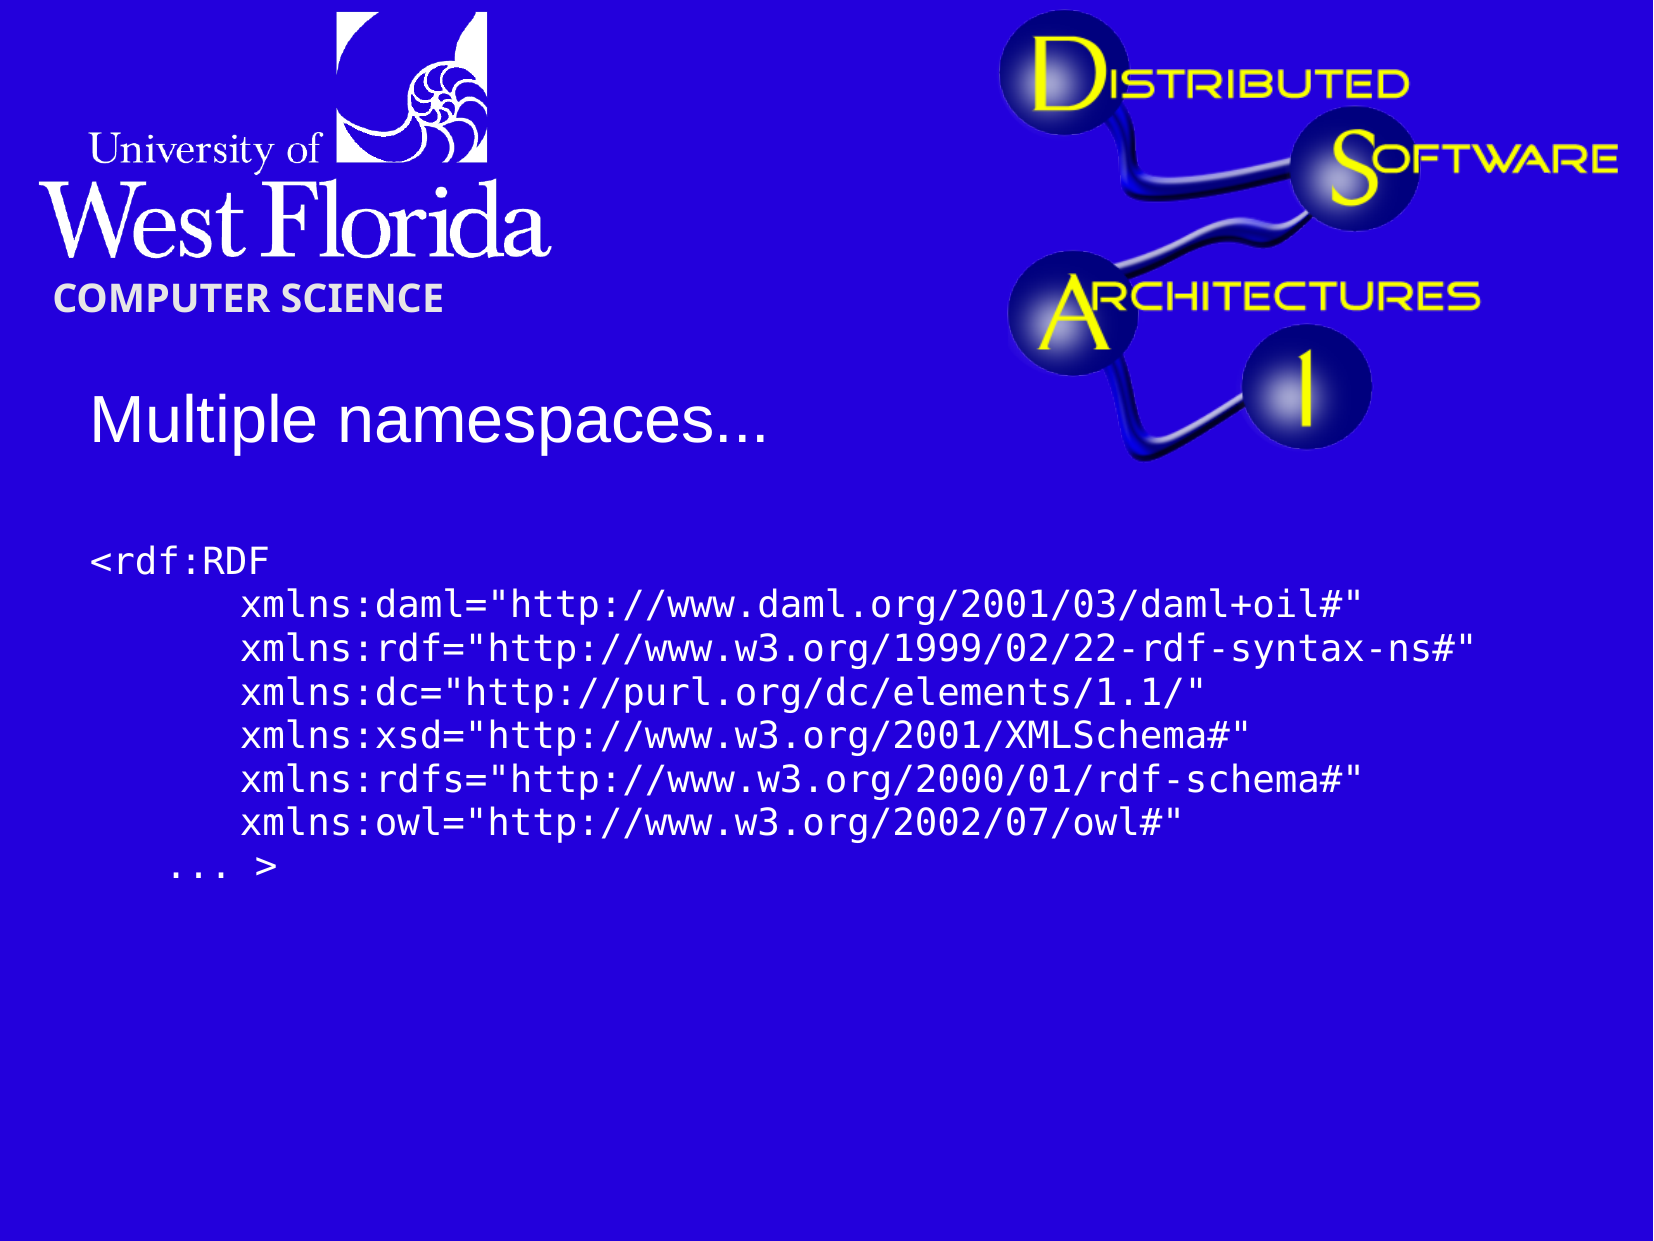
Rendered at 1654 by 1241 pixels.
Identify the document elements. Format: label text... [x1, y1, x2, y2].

picture [910, 0, 1653, 506]
text_box COMPUTER SCIENCE [37, 262, 563, 334]
text_box Multiple namespaces... [75, 375, 976, 465]
picture [37, 0, 559, 262]
text_box <rdf:RDF xmlns:daml="http://www.daml.org/2001/03/daml+oil#" xmlns:rdf="http://www.w3.org/1999/02/22-rdf-syntax-ns#" xmlns:dc="http://purl.org/dc/elements/1.1/" xmlns:xsd="http://www.w3.org/2001/XMLSchema#" xmlns:rdfs="http://www.w3.org/2000/01/rdf-schema#" xmlns:owl="http://www.w3.org/2002/07/owl#" ... > [75, 532, 1503, 976]
